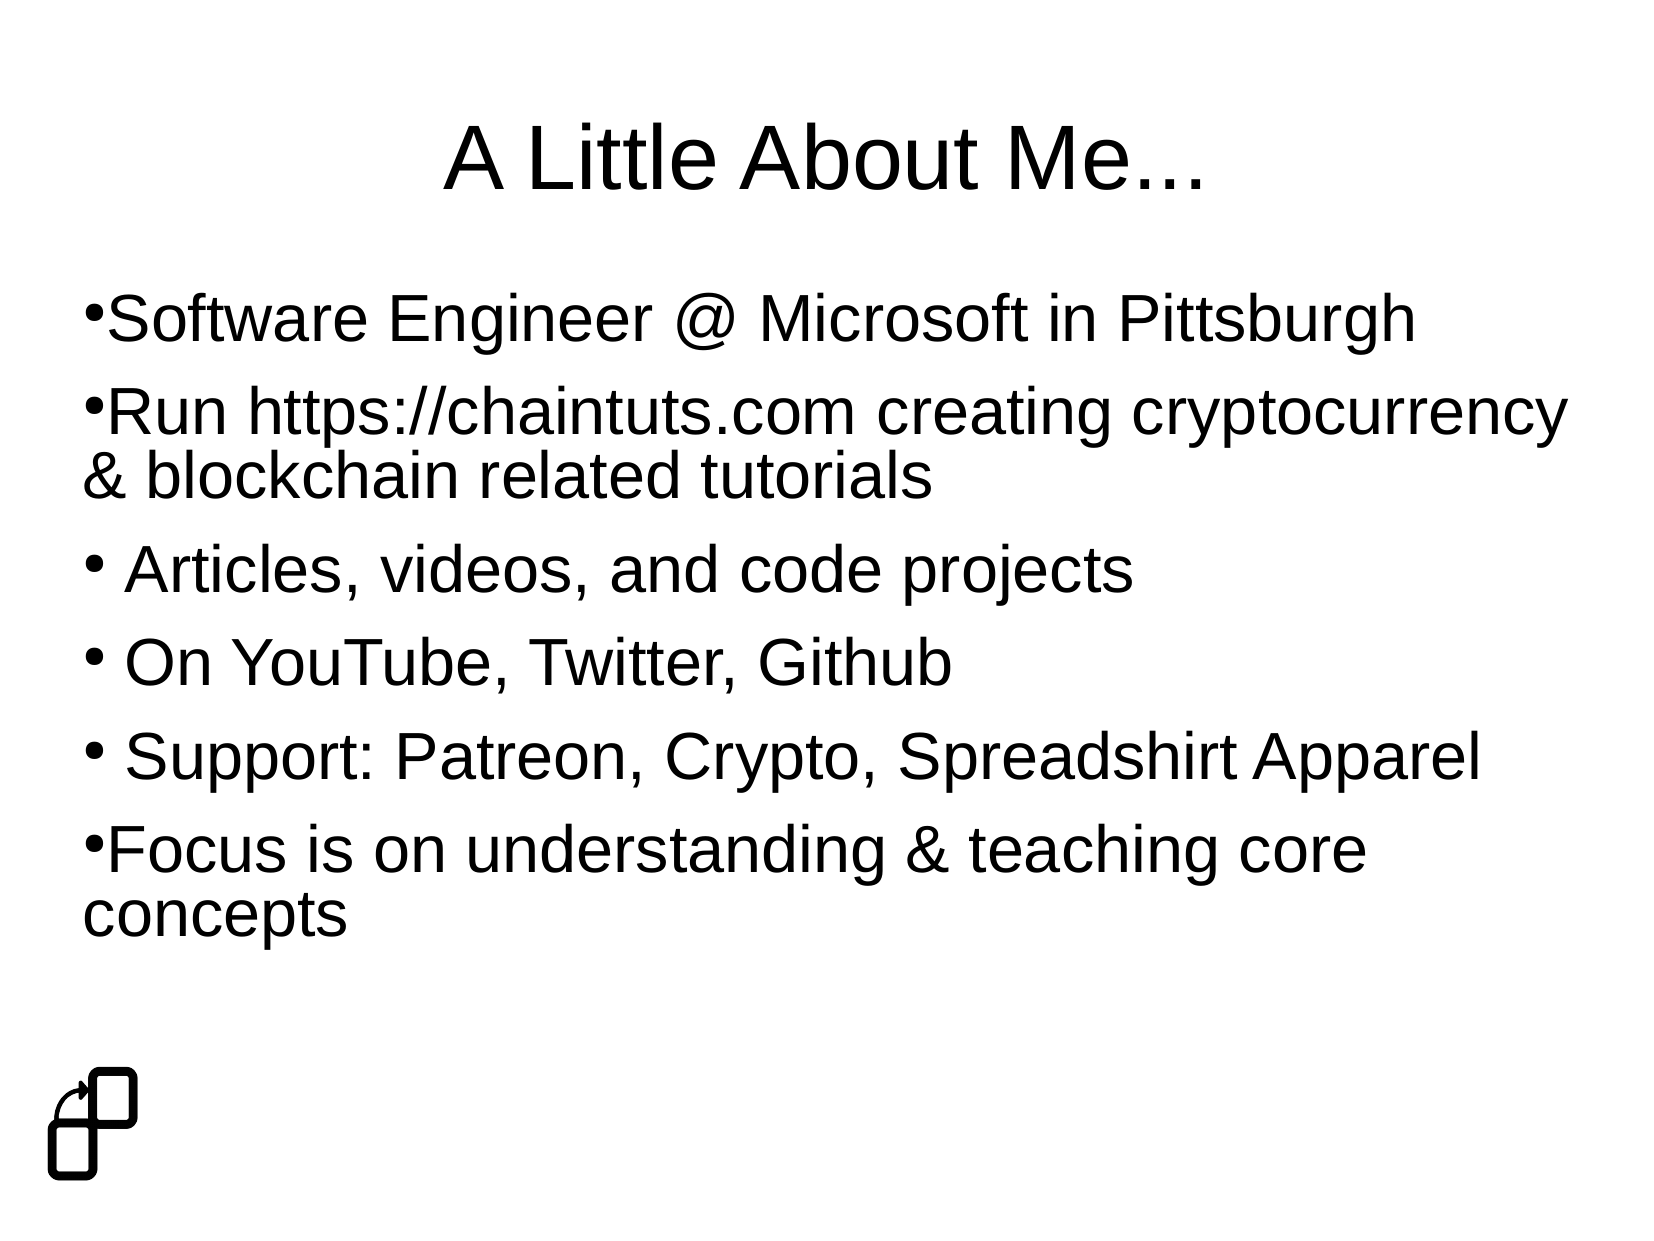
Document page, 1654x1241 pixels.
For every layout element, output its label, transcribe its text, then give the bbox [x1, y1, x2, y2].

picture [30, 1062, 153, 1186]
list Software Engineer @ Microsoft in Pittsburgh Run https://chaintuts.com creating cryptocurrency & blockchain related tutorials Articles, videos, and code projects On YouTube, Twitter, Github Support: Patreon, Crypto, Spreadshirt Apparel Focus is on understanding & teaching core concepts [82, 290, 1571, 1010]
title A Little About Me... [82, 49, 1571, 257]
